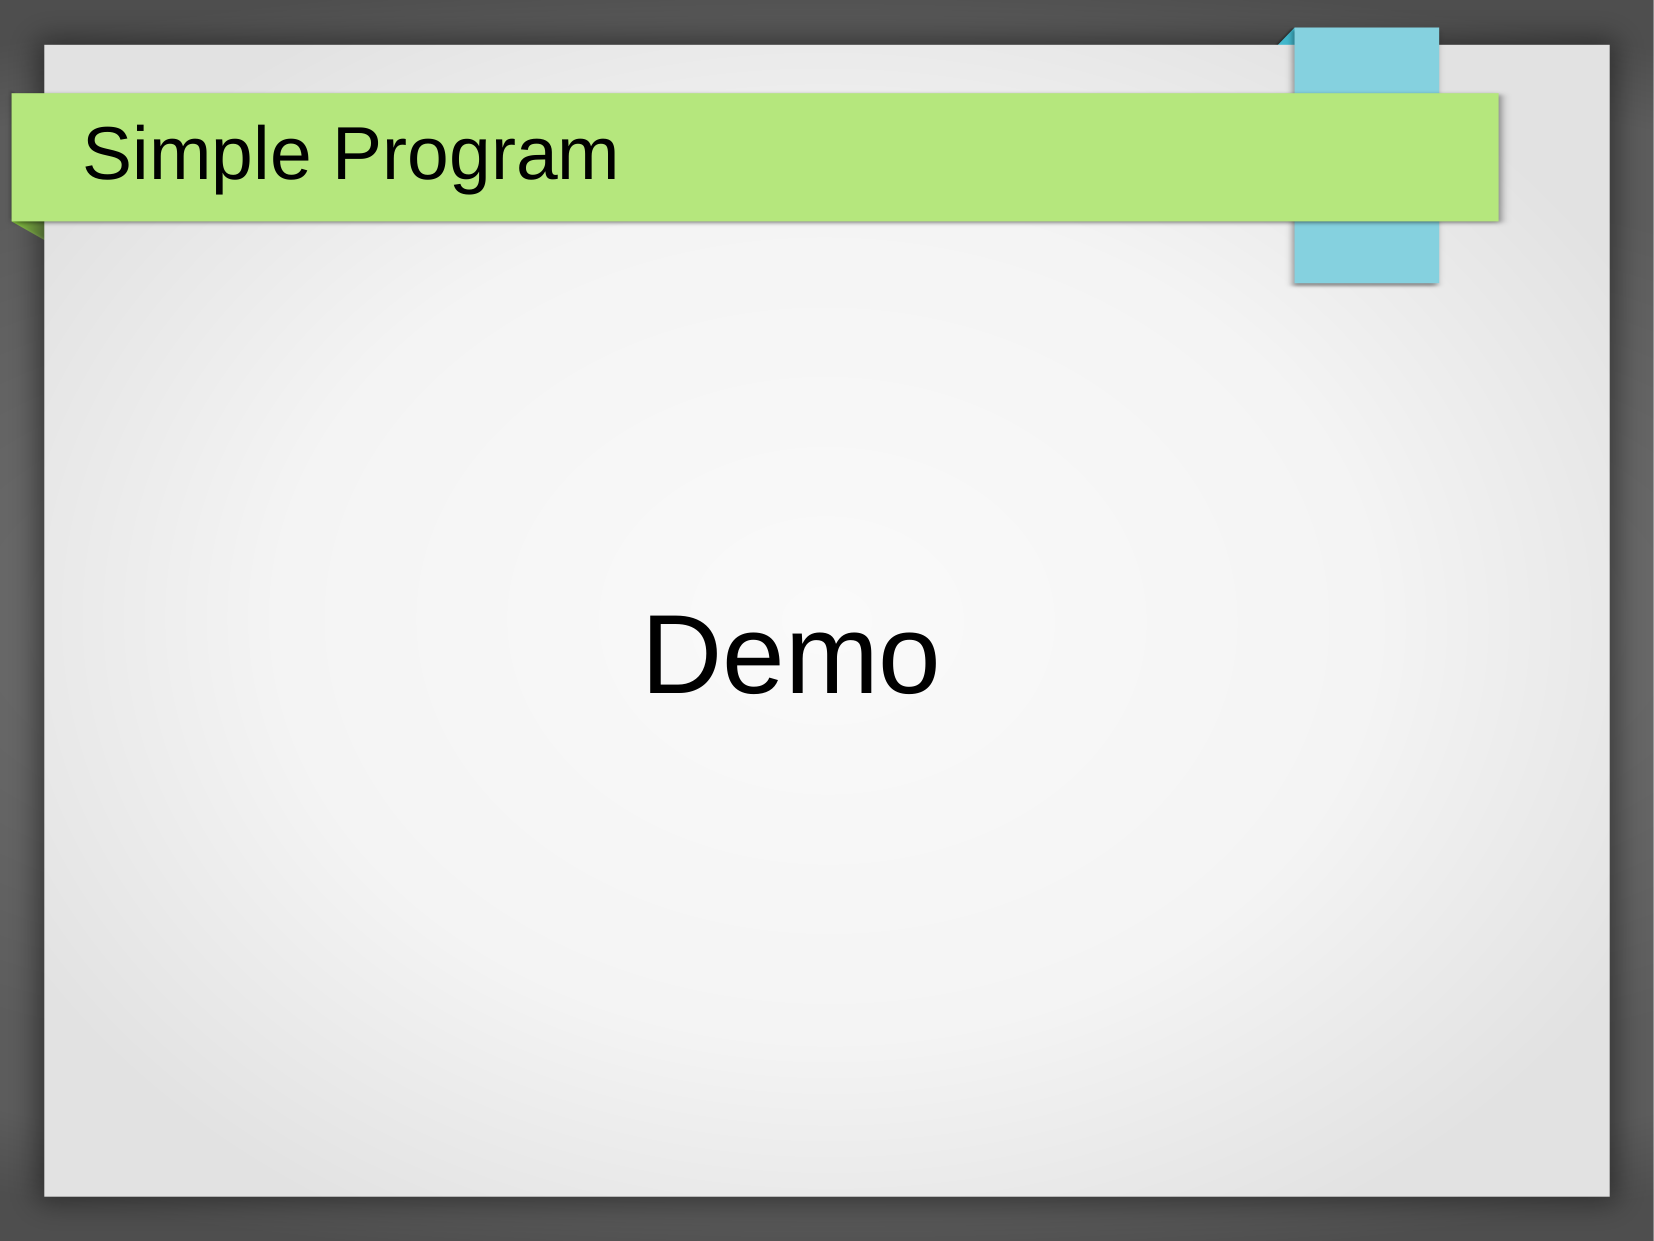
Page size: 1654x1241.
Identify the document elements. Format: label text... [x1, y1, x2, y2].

picture [0, 0, 1654, 1241]
subtitle Demo [82, 295, 1501, 1015]
title Simple Program [82, 94, 1264, 213]
